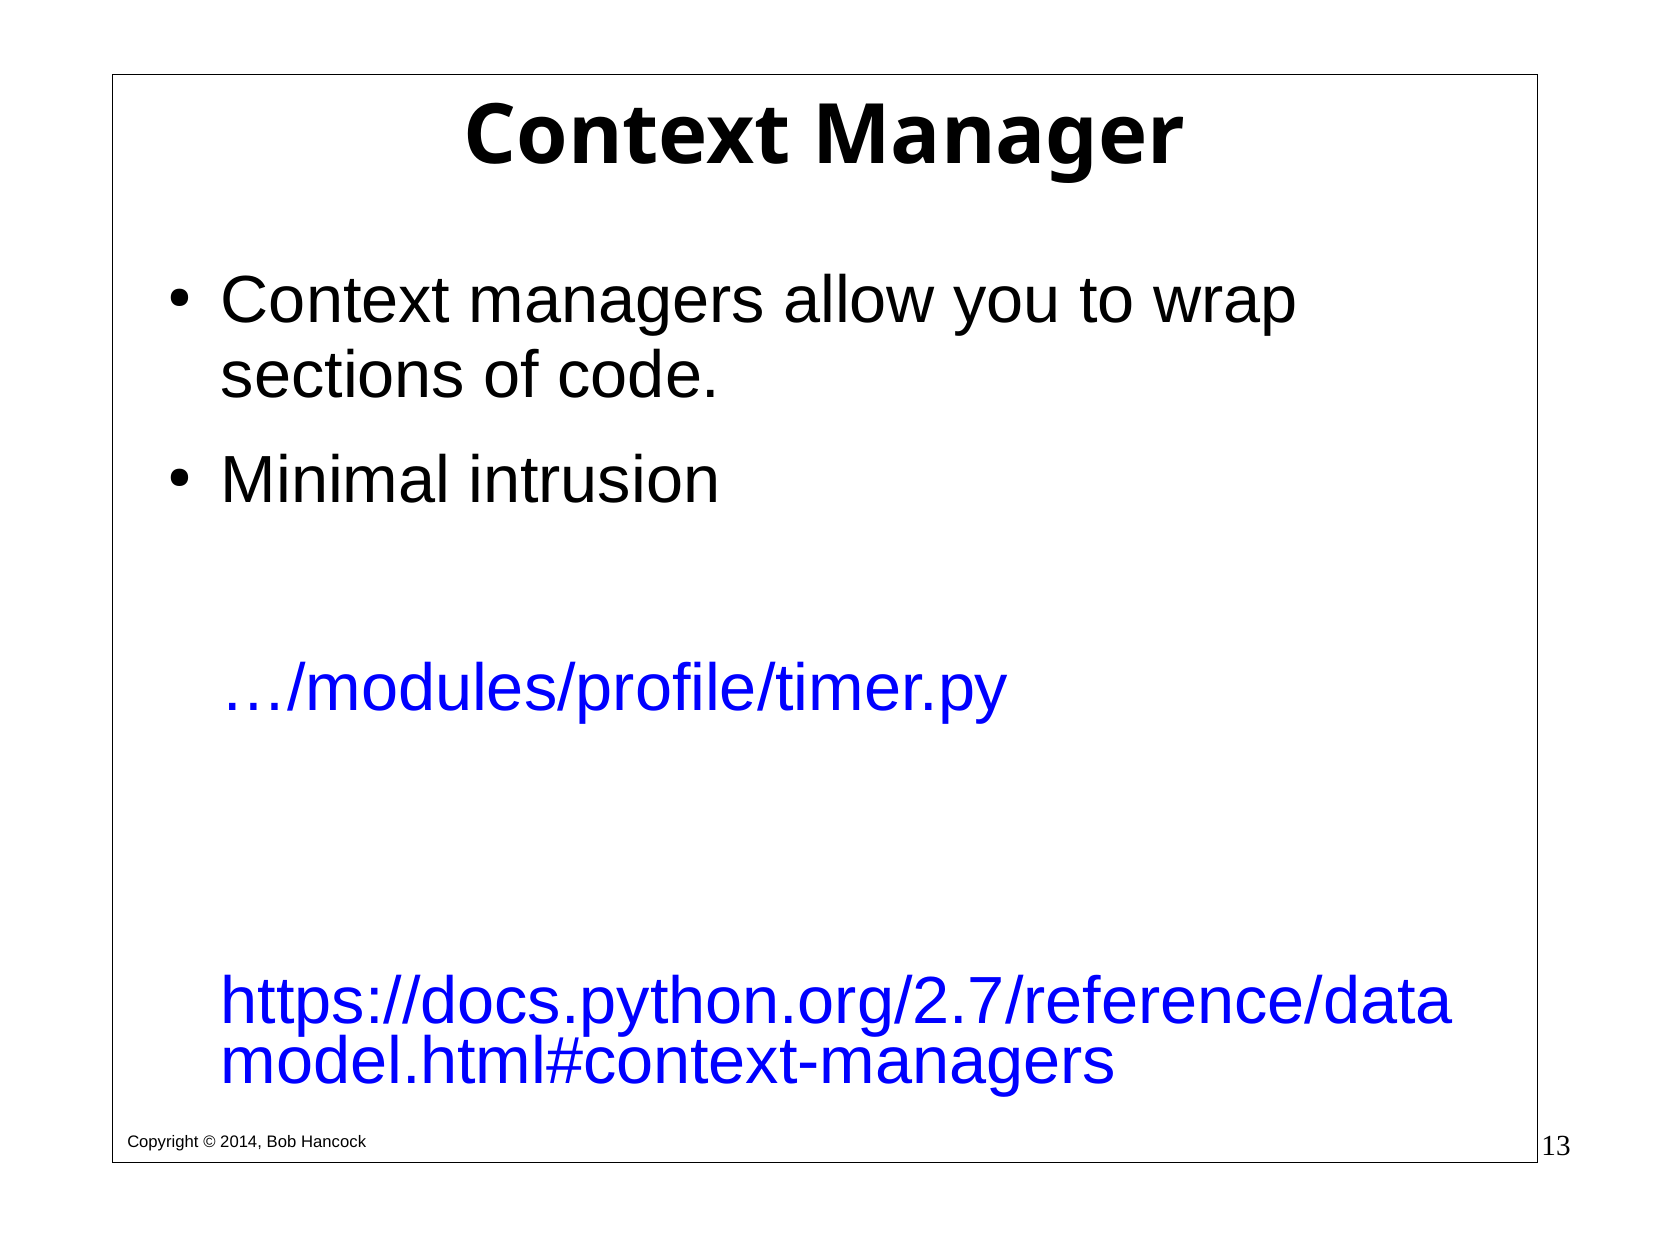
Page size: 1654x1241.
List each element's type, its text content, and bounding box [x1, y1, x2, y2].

title Context Manager [112, 75, 1538, 188]
list Context managers allow you to wrap sections of code. Minimal intrusion …/modules/profile/timer.py https://docs.python.org/2.7/reference/datamodel.html#context-managers [150, 262, 1501, 1126]
text_box Copyright © 2014, Bob Hancock [112, 1125, 382, 1159]
